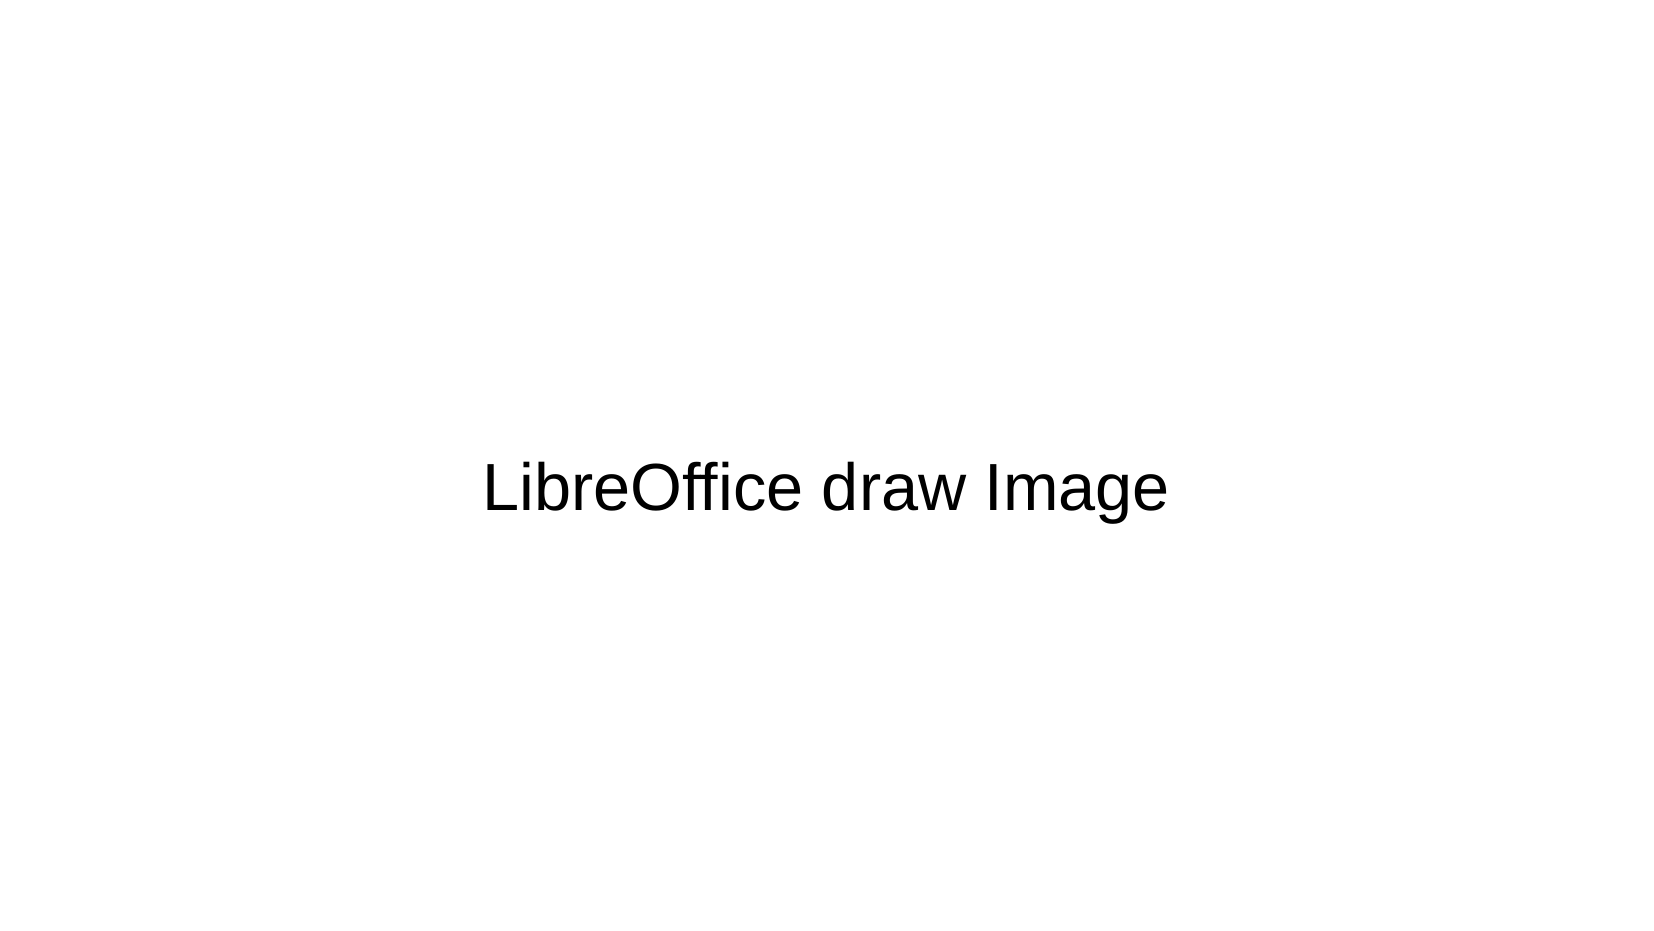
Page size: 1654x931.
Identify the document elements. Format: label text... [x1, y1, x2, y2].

subtitle LibreOffice draw Image [82, 217, 1571, 758]
